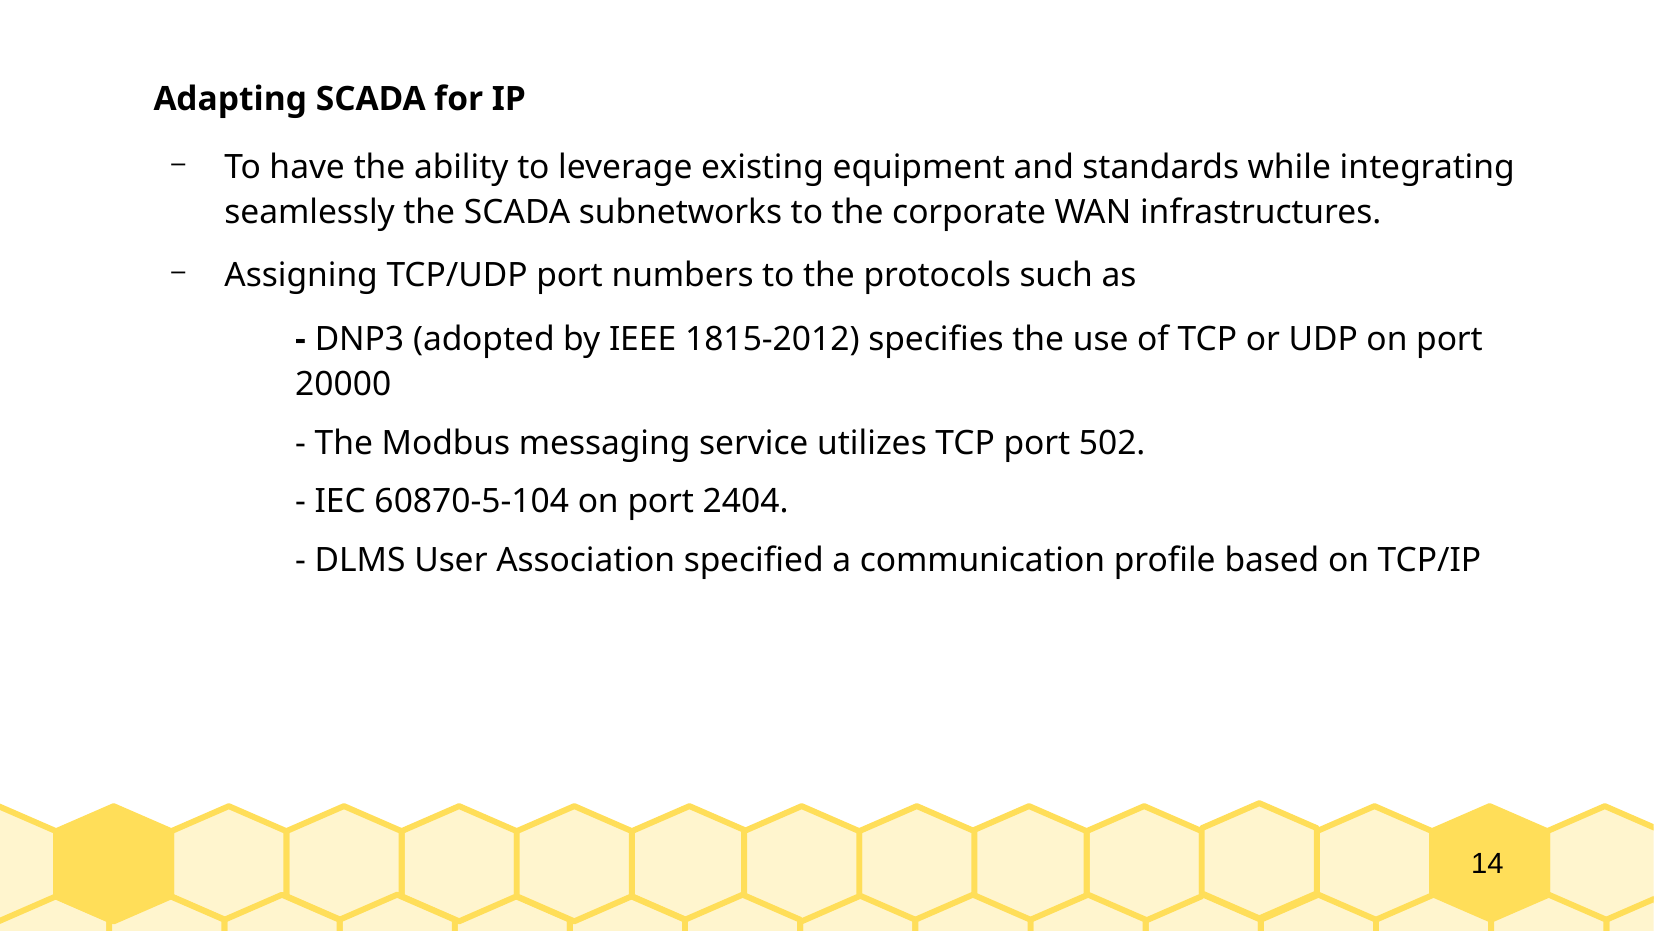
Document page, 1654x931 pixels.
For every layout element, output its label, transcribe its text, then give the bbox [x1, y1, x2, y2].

list Adapting SCADA for IP To have the ability to leverage existing equipment and standards while integrating seamlessly the SCADA subnetworks to the corporate WAN infrastructures. Assigning TCP/UDP port numbers to the protocols such as - DNP3 (adopted by IEEE 1815-2012) specifies the use of TCP or UDP on port 20000 - The Modbus messaging service utilizes TCP port 502. - IEC 60870-5-104 on port 2404. - DLMS User Association specified a communication profile based on TCP/IP [82, 75, 1571, 758]
